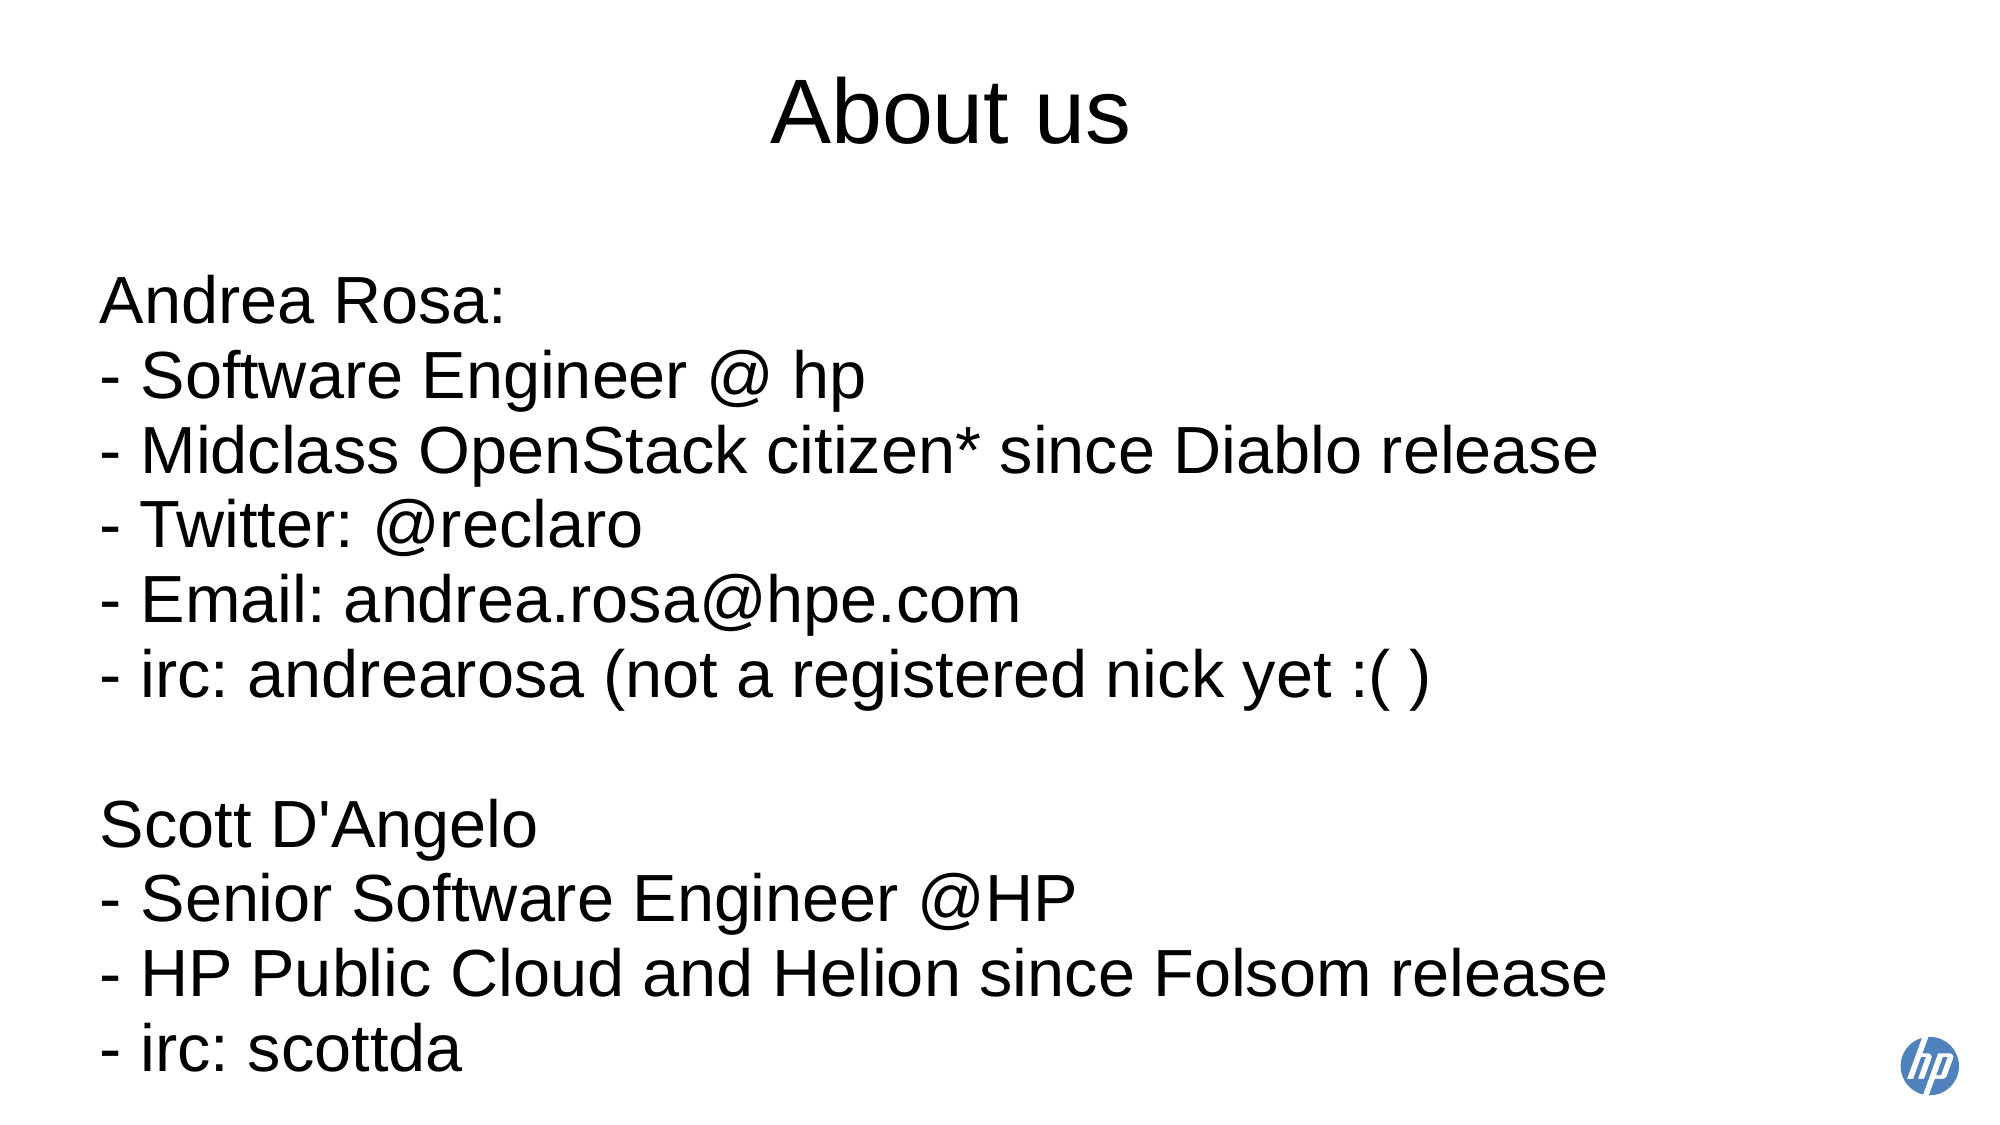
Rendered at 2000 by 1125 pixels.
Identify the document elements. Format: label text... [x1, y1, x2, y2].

subtitle Andrea Rosa: - Software Engineer @ hp - Midclass OpenStack citizen* since Diablo release - Twitter: @reclaro - Email: andrea.rosa@hpe.com - irc: andrearosa (not a registered nick yet :( ) Scott D'Angelo - Senior Software Engineer @HP - HP Public Cloud and Helion since Folsom release - irc: scottda [99, 263, 1926, 1086]
title About us [201, 11, 1701, 213]
